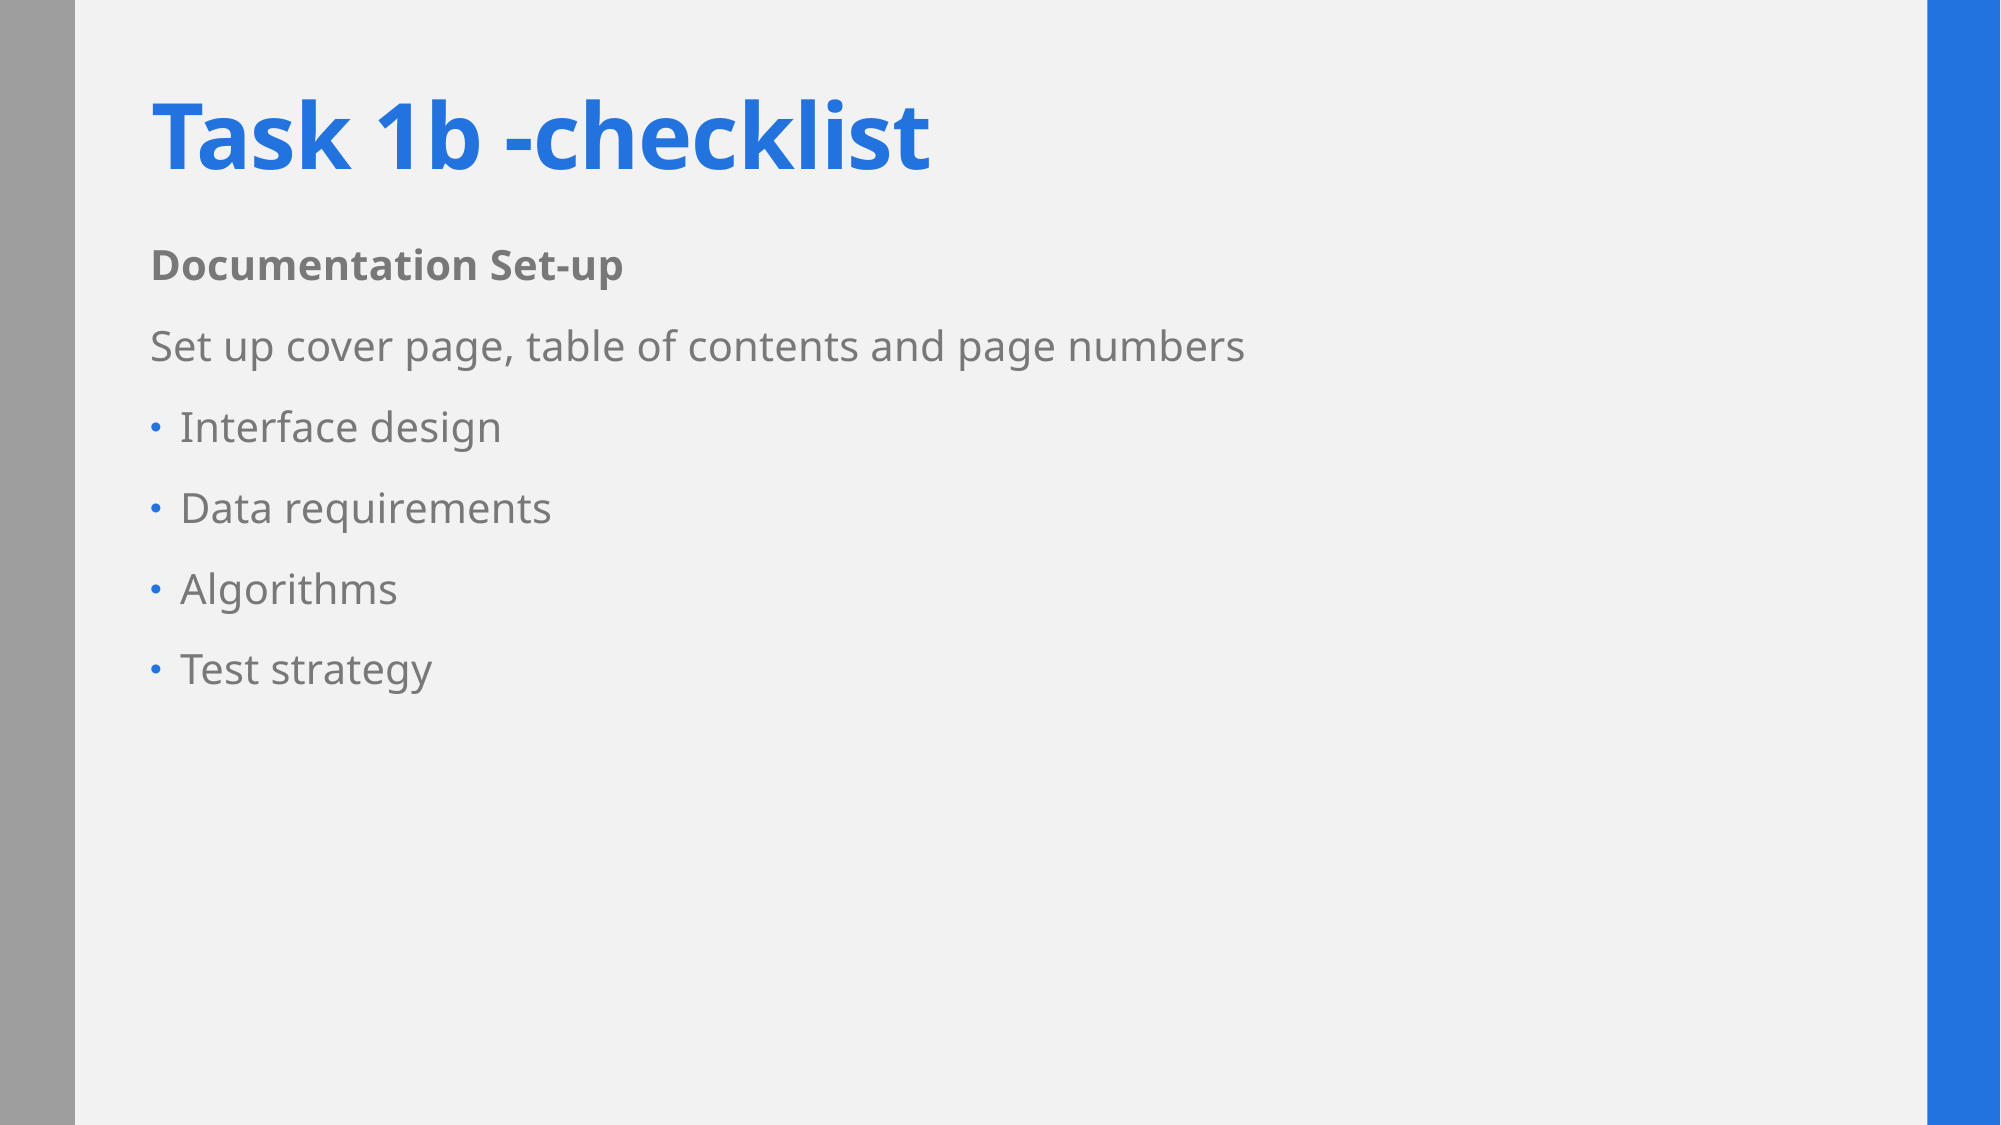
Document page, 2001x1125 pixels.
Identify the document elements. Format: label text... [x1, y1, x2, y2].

list Documentation Set-up Set up cover page, table of contents and page numbers Interface design Data requirements Algorithms Test strategy [150, 235, 1849, 1050]
list Task 1b -checklist [151, 78, 1850, 199]
